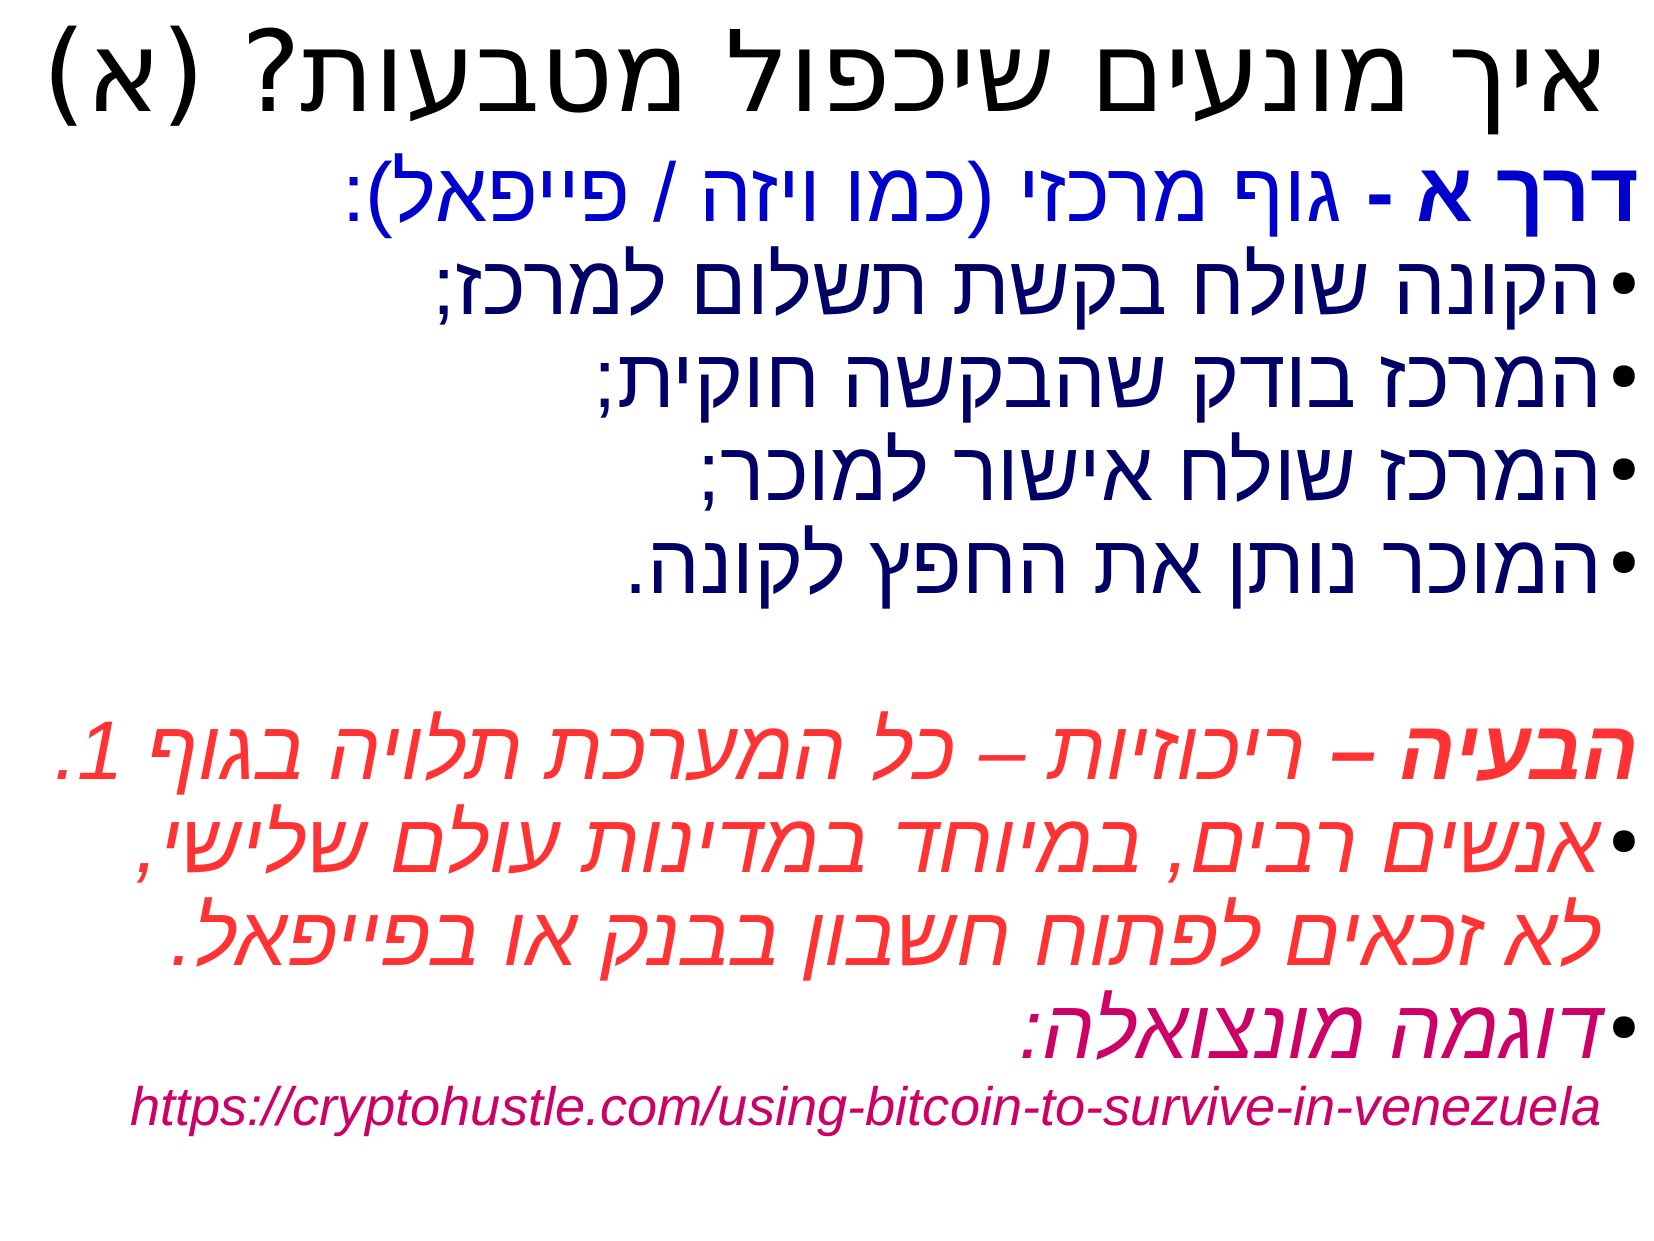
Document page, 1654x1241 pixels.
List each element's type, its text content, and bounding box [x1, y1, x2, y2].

text_box איך מונעים שיכפול מטבעות? (א) [0, 0, 1654, 146]
text_box דרך א - גוף מרכזי (כמו ויזה / פייפאל): הקונה שולח בקשת תשלום למרכז; המרכז בודק שהבקשה חוקית; המרכז שולח אישור למוכר; המוכר נותן את החפץ לקונה. הבעיה – ריכוזיות – כל המערכת תלויה בגוף 1. אנשים רבים, במיוחד במדינות עולם שלישי, לא זכאים לפתוח חשבון בבנק או בפייפאל. דוגמה מונצואלה: https://cryptohustle.com/using-bitcoin-to-survive-in-venezuela [4, 138, 1654, 1241]
